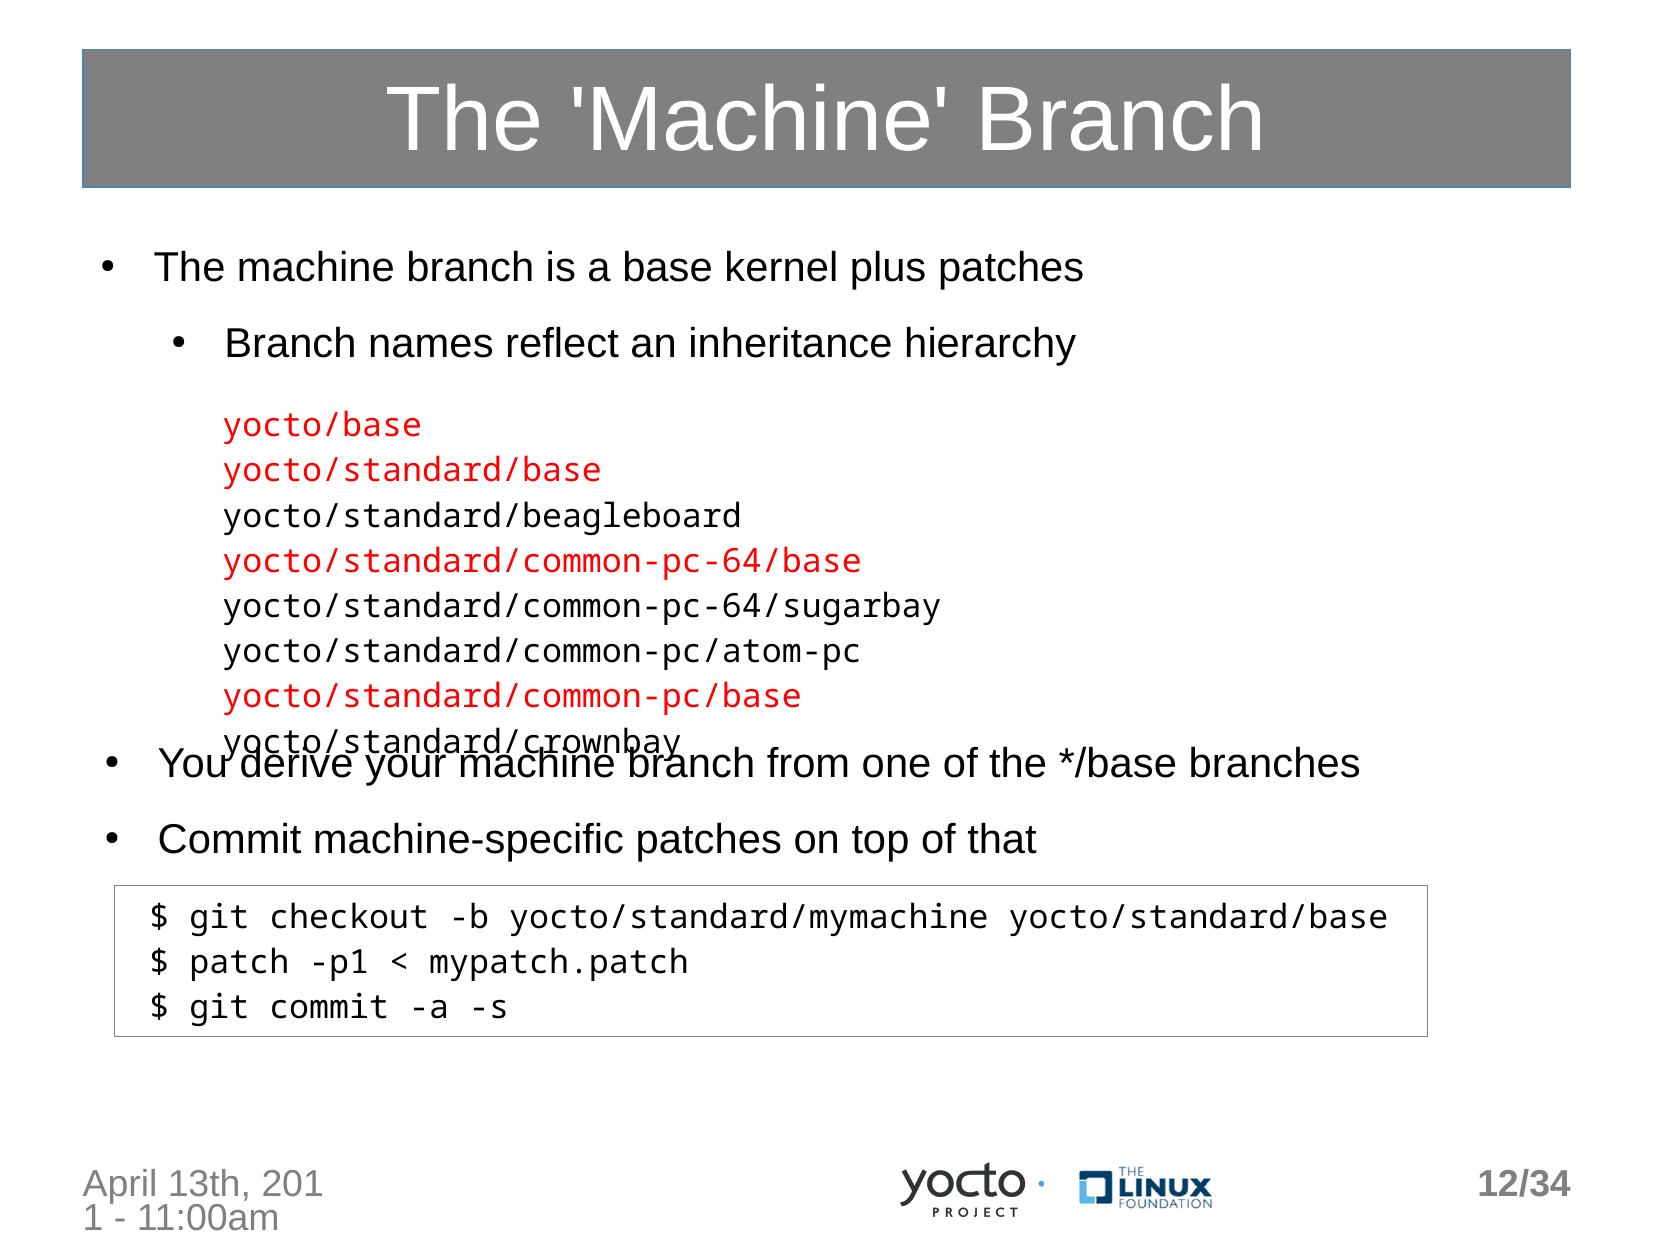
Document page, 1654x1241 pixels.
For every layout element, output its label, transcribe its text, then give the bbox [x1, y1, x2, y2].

text_box yocto/base yocto/standard/base yocto/standard/beagleboard yocto/standard/common-pc-64/base yocto/standard/common-pc-64/sugarbay yocto/standard/common-pc/atom-pc yocto/standard/common-pc/base yocto/standard/crownbay [187, 393, 1351, 719]
list The machine branch is a base kernel plus patches Branch names reflect an inheritance hierarchy [82, 243, 1571, 413]
picture [900, 1162, 1044, 1217]
text_box $ git checkout -b yocto/standard/mymachine yocto/standard/base $ patch -p1 < mypatch.patch $ git commit -a -s [114, 885, 1428, 1036]
picture [1075, 1162, 1215, 1211]
list You derive your machine branch from one of the */base branches Commit machine-specific patches on top of that [86, 740, 1576, 863]
title The 'Machine' Branch [82, 49, 1571, 188]
